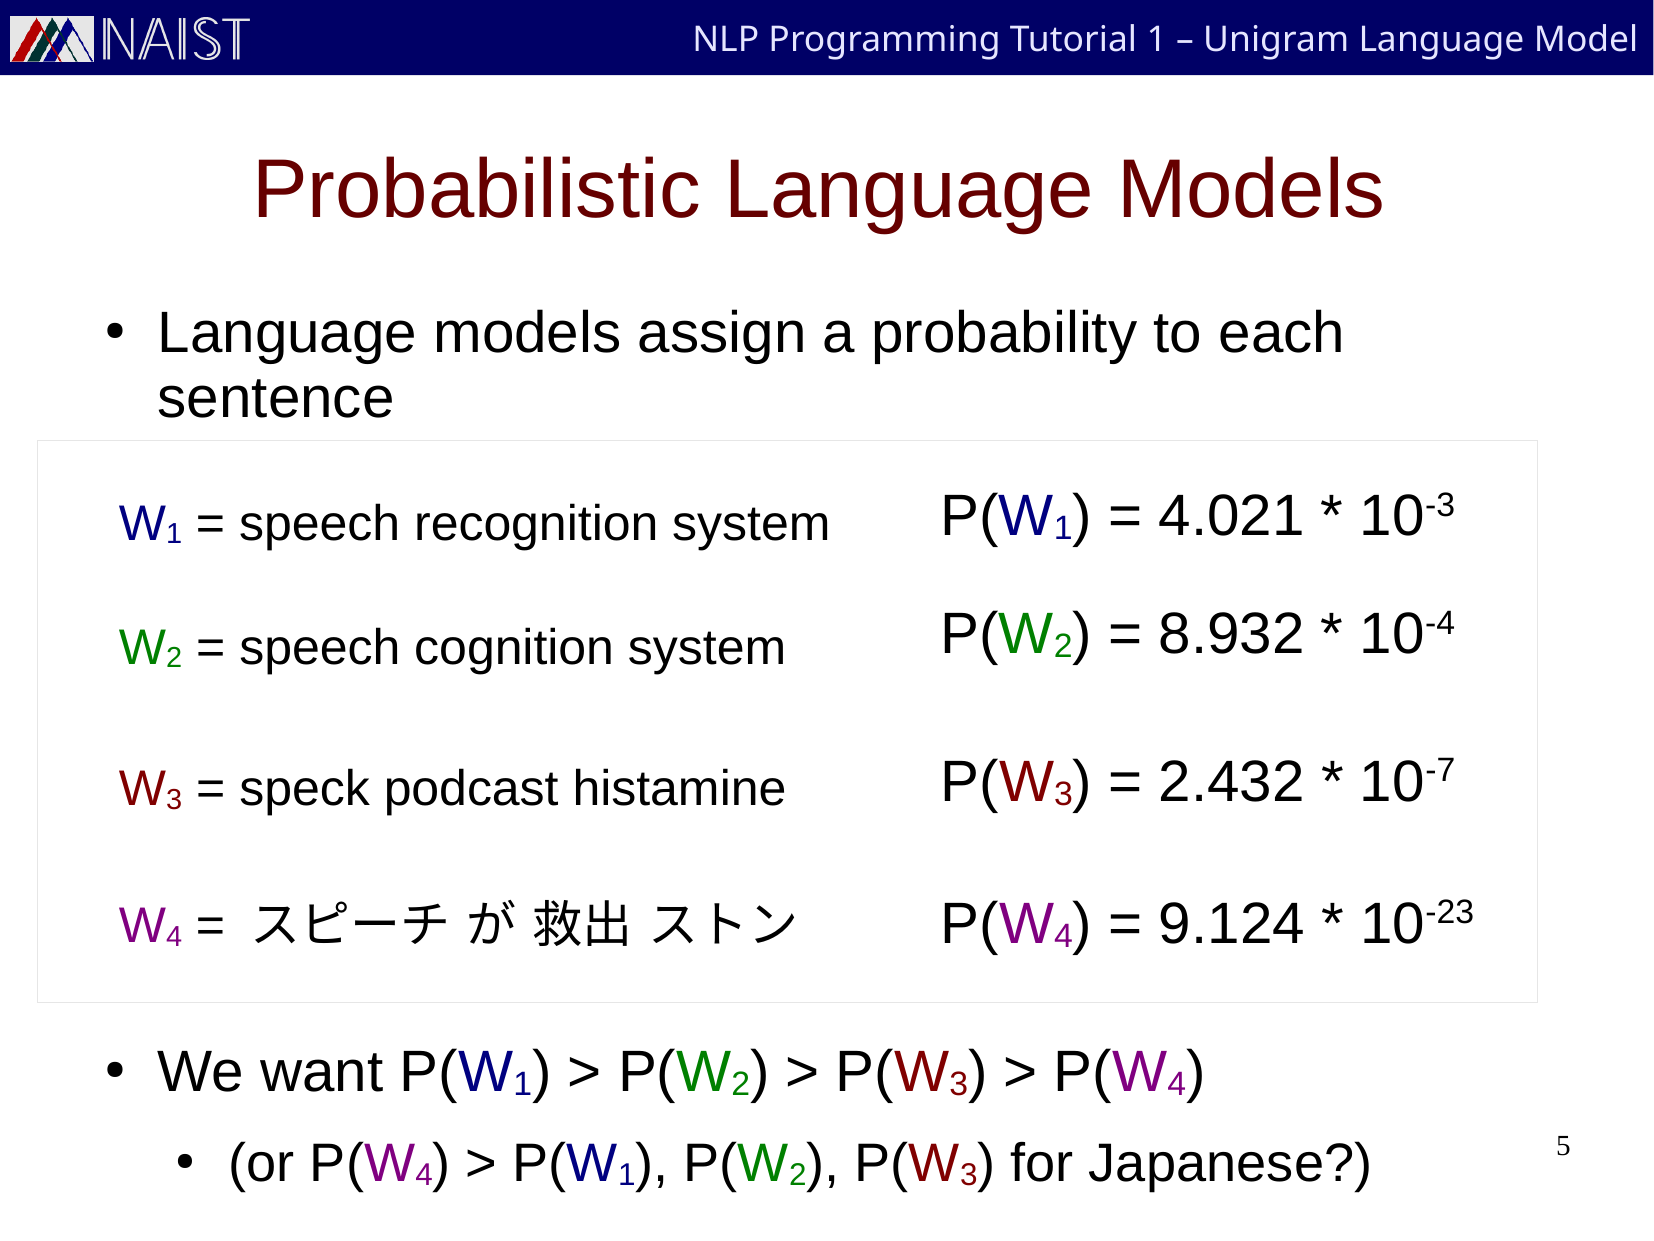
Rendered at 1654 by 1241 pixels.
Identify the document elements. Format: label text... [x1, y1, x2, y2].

text_box W2 = speech cognition system [103, 611, 863, 699]
text_box W4 = スピーチ が 救出 ストン [103, 889, 807, 978]
text_box P(W1) = 4.021 * 10-3 [925, 475, 1471, 578]
picture [102, 17, 251, 60]
title Probabilistic Language Models [75, 92, 1564, 285]
list Language models assign a probability to each sentence [86, 300, 1576, 431]
picture [10, 16, 94, 62]
text_box W1 = speech recognition system [103, 487, 901, 575]
text_box P(W2) = 8.932 * 10-4 [926, 593, 1471, 696]
text_box P(W4) = 9.124 * 10-23 [926, 883, 1490, 985]
list We want P(W1) > P(W2) > P(W3) > P(W4) (or P(W4) > P(W1), P(W2), P(W3) for Japanese?) [86, 1038, 1576, 1231]
text_box W3 = speck podcast histamine [103, 753, 901, 841]
text_box P(W3) = 2.432 * 10-7 [926, 741, 1471, 843]
